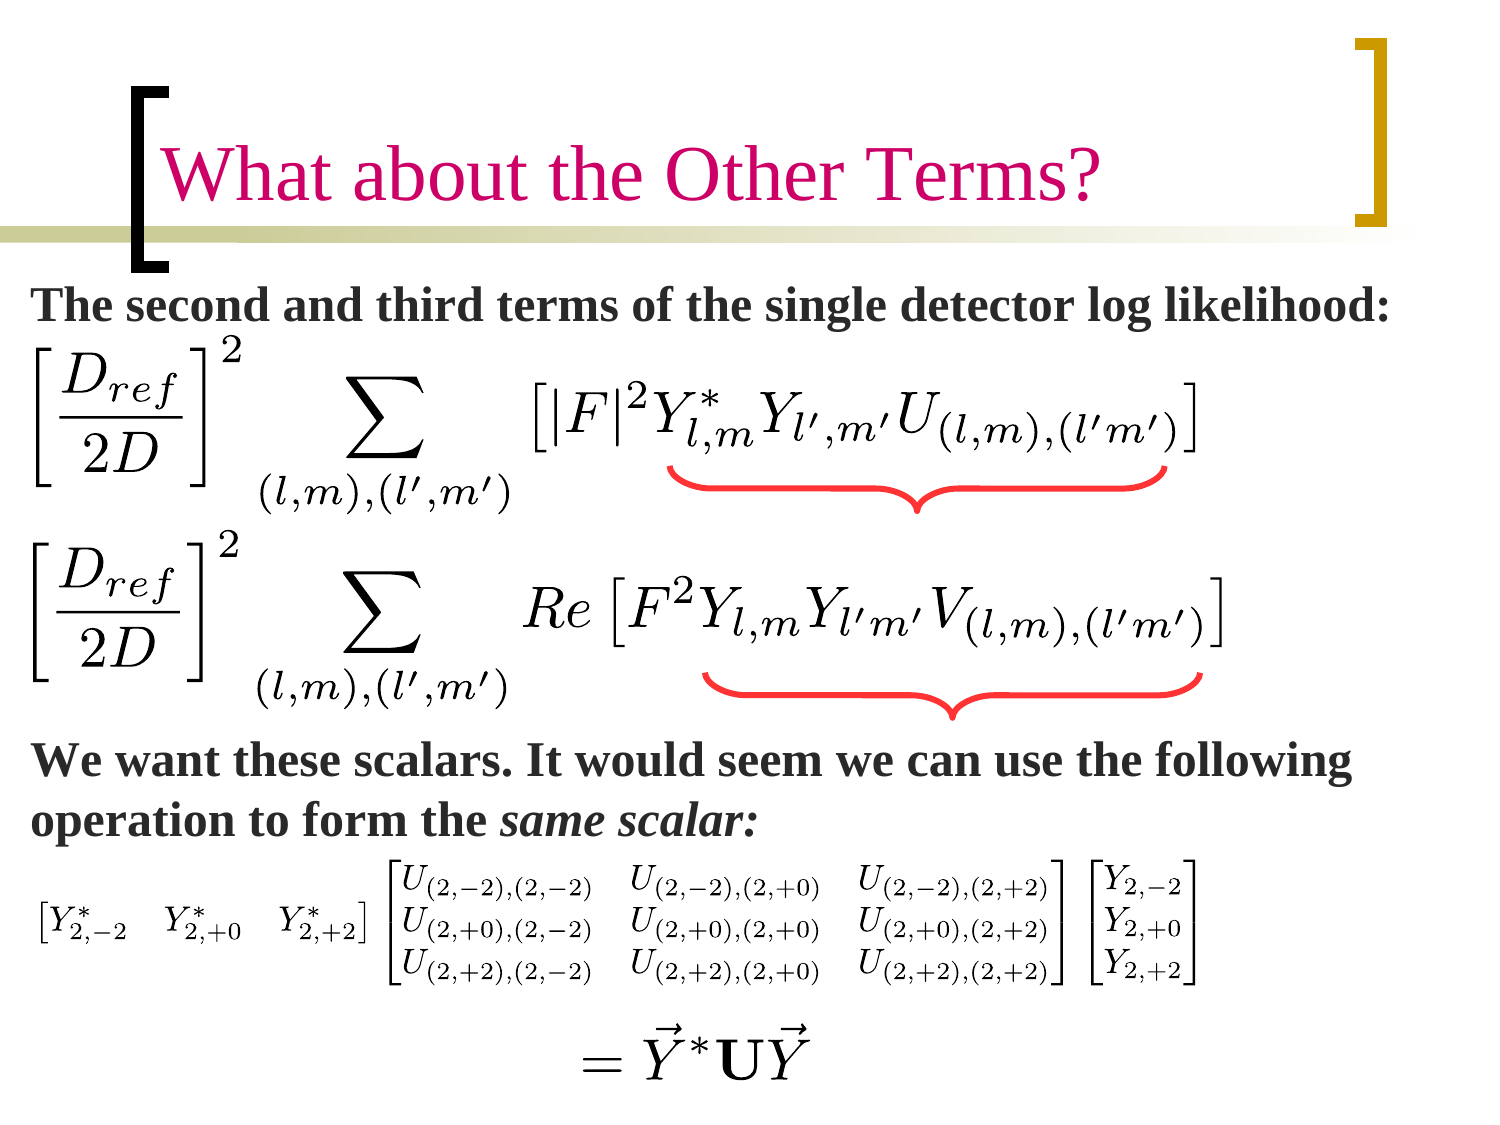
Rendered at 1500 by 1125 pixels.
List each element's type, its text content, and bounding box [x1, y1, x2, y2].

text_box [21, 334, 1208, 515]
title What about the Other Terms? [75, 0, 1353, 225]
text_box [18, 529, 1234, 710]
text_box We want these scalars. It would seem we can use the following operation to form the same scalar: [15, 719, 1366, 854]
text_box [34, 859, 1207, 986]
text_box The second and third terms of the single detector log likelihood: [15, 264, 1407, 340]
text_box [579, 1023, 813, 1081]
